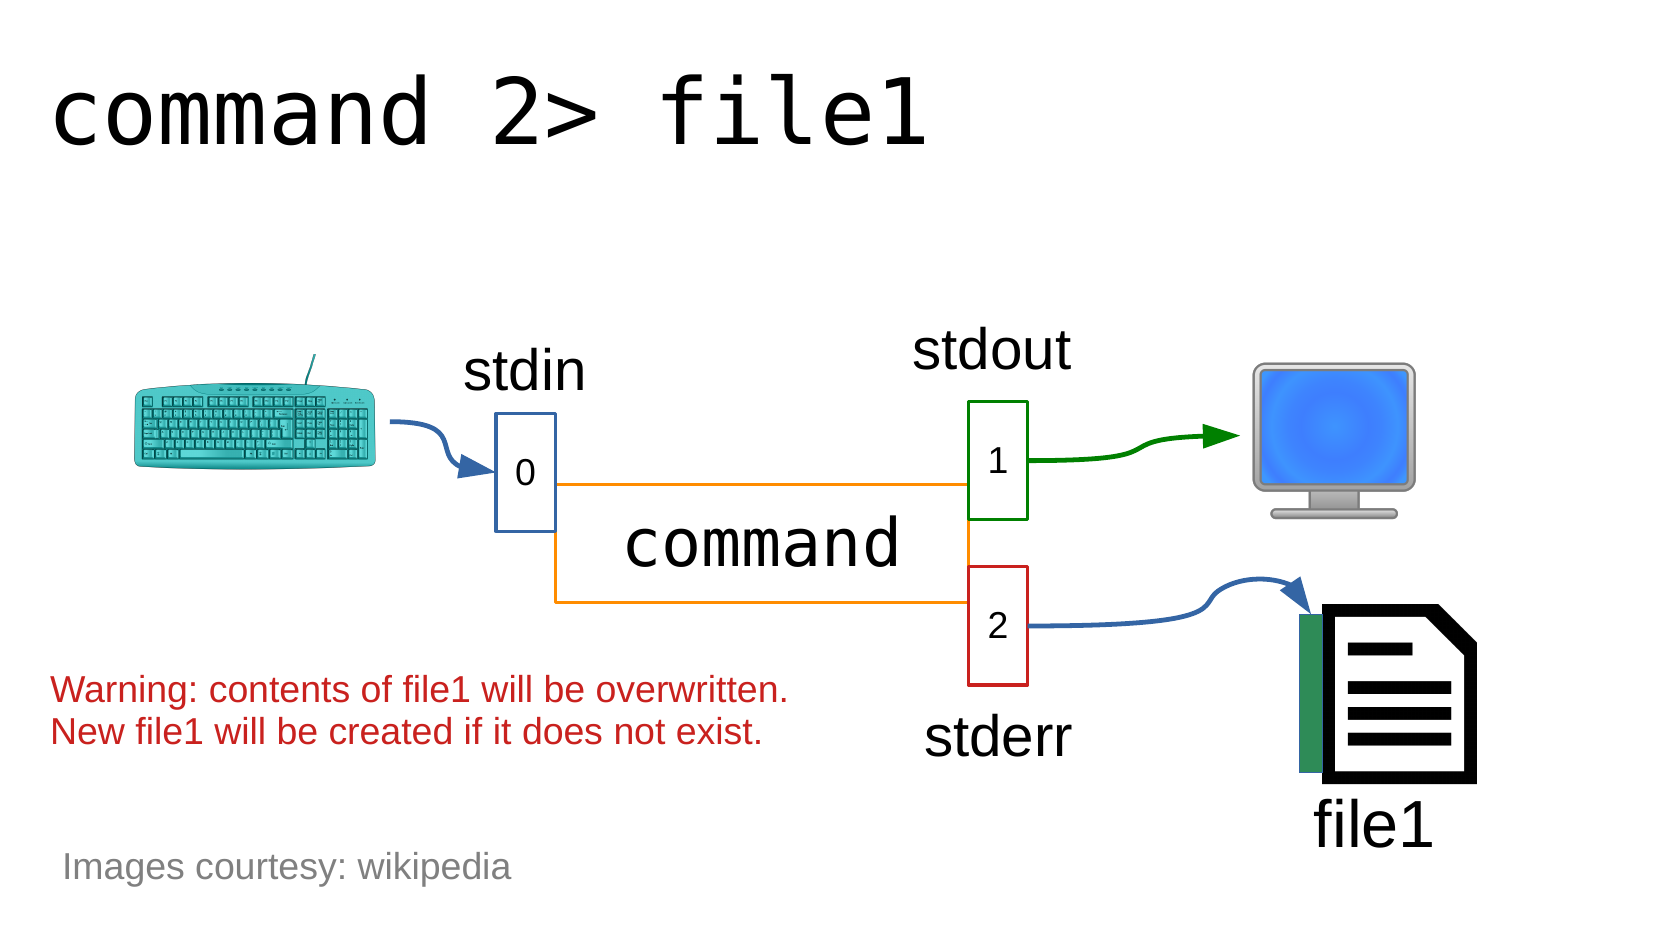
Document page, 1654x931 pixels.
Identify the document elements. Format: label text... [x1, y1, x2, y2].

text_box 2 [968, 566, 1028, 686]
picture [119, 354, 390, 490]
title command 2> file1 [47, 59, 1536, 167]
text_box stdin [448, 330, 709, 411]
text_box command [555, 484, 969, 603]
picture [1322, 591, 1477, 779]
text_box 0 [496, 413, 556, 532]
text_box Warning: contents of file1 will be overwritten. New file1 will be created if it does not exist. [35, 661, 827, 780]
text_box stdout [897, 309, 1158, 390]
text_box stderr [909, 696, 1170, 777]
text_box file1 [1299, 779, 1501, 870]
picture [1240, 351, 1430, 520]
text_box [1299, 614, 1323, 773]
text_box 1 [968, 401, 1028, 520]
text_box Images courtesy: wikipedia [47, 838, 1040, 896]
